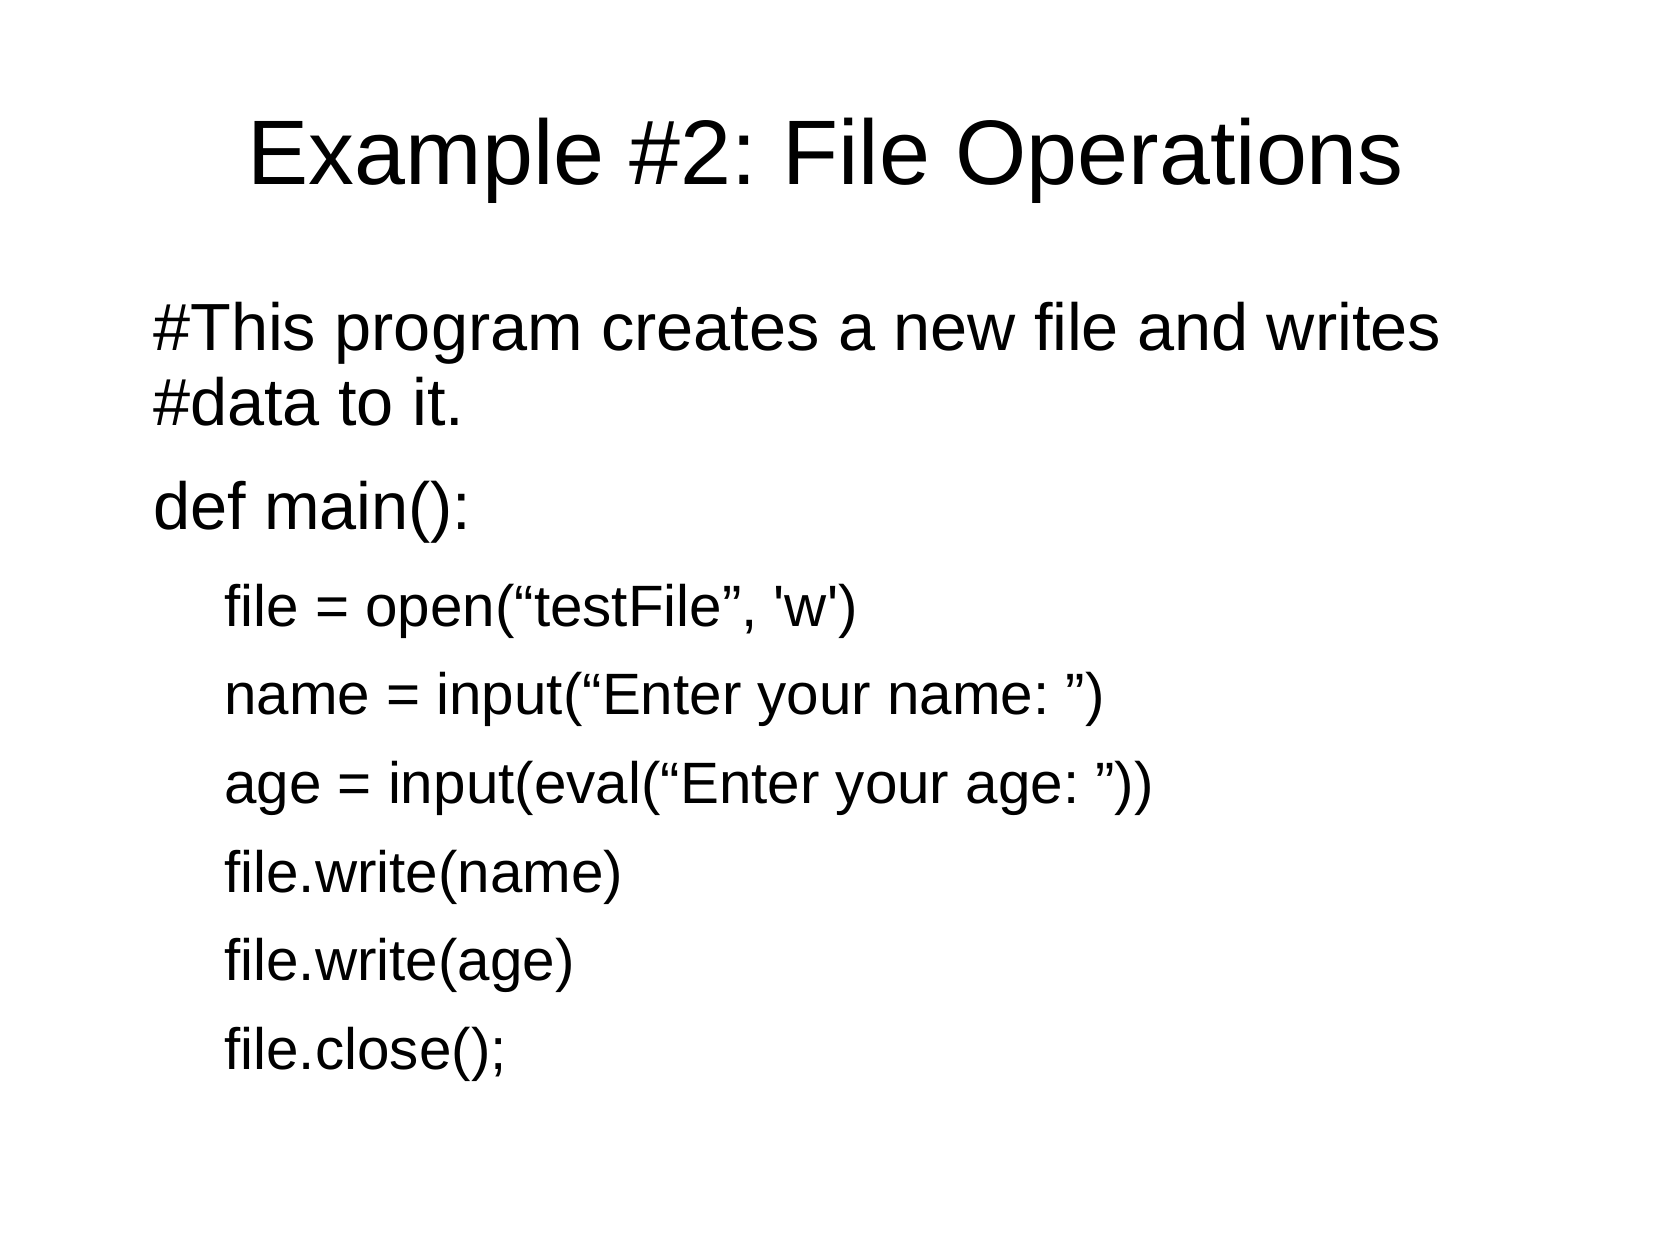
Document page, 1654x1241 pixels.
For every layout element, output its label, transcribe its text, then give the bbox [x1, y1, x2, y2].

list #This program creates a new file and writes #data to it. def main(): file = open(“testFile”, 'w') name = input(“Enter your name: ”) age = input(eval(“Enter your age: ”)) file.write(name) file.write(age) file.close(); [82, 290, 1571, 1109]
title Example #2: File Operations [82, 49, 1571, 257]
